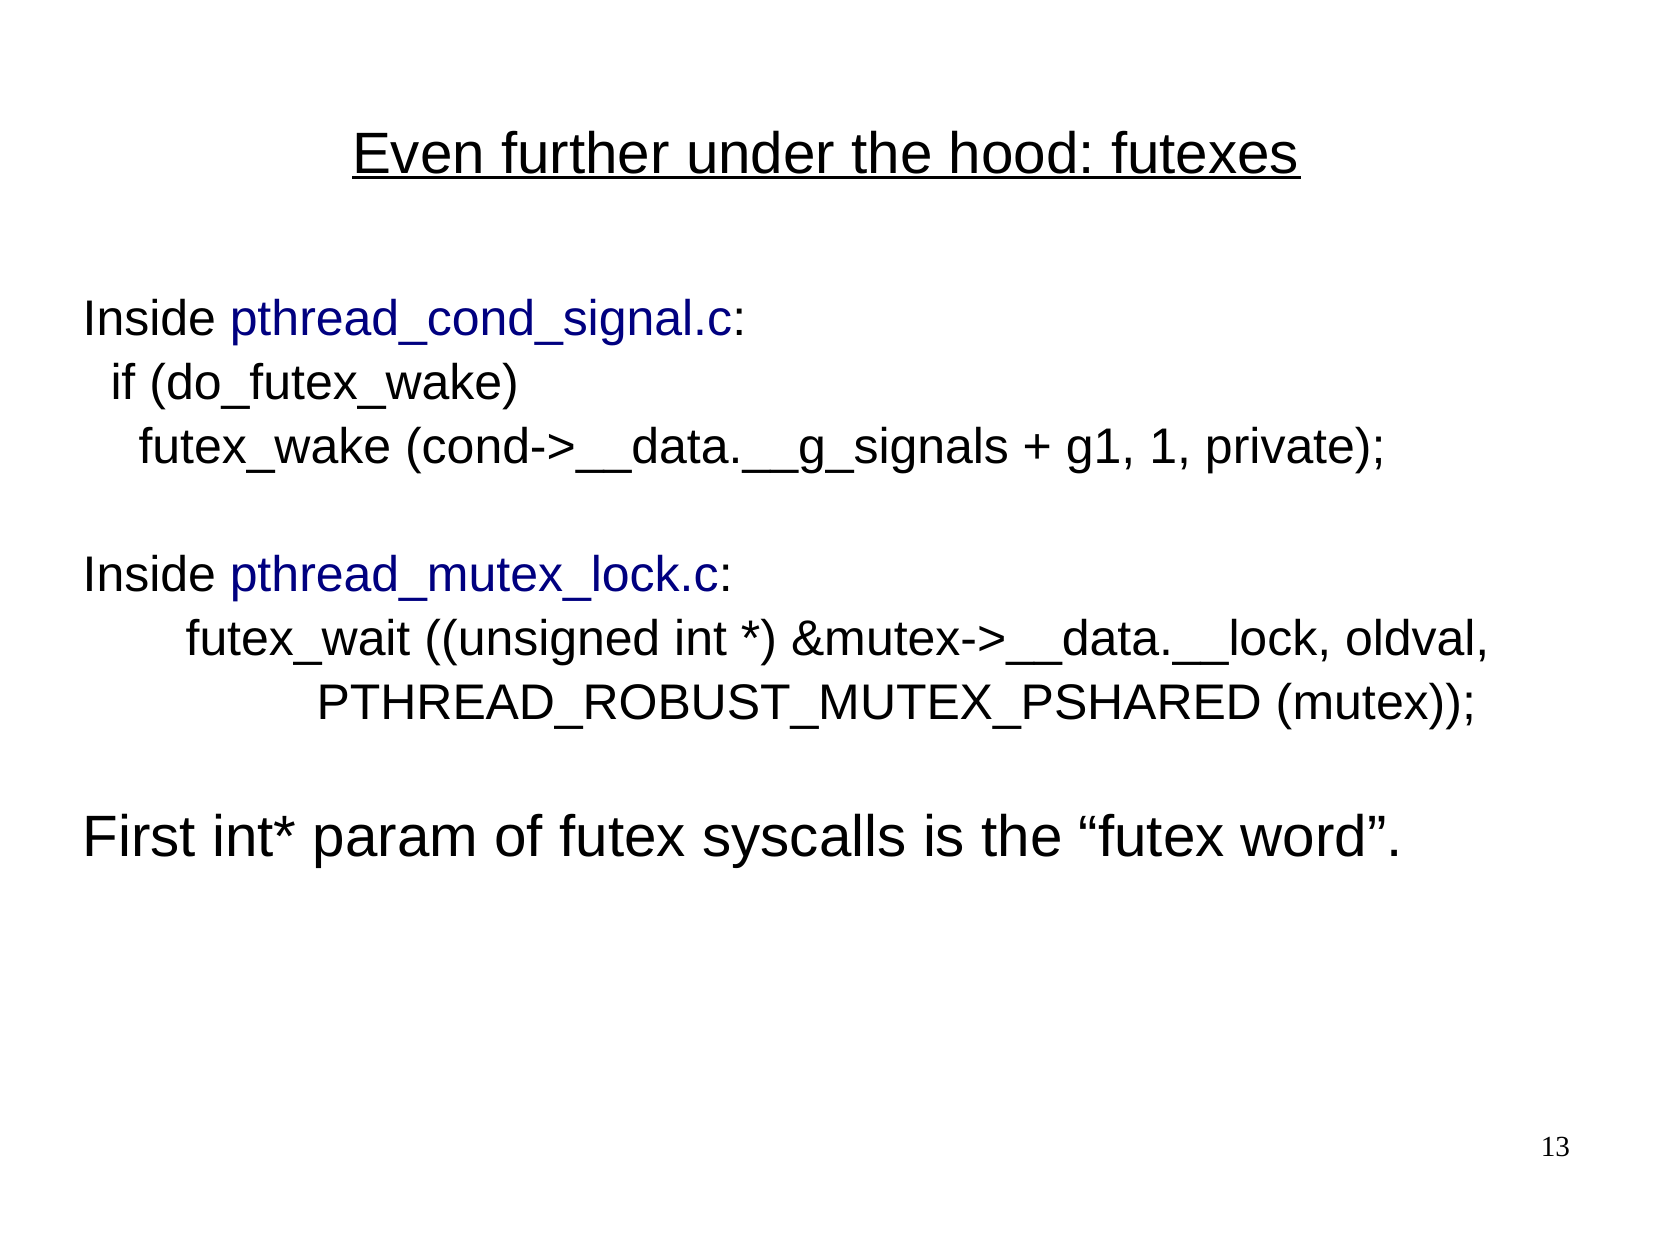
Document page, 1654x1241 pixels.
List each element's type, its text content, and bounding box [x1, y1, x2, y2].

title Even further under the hood: futexes [82, 49, 1571, 257]
list Inside pthread_cond_signal.c: if (do_futex_wake) futex_wake (cond->__data.__g_signals + g1, 1, private); Inside pthread_mutex_lock.c: futex_wait ((unsigned int *) &mutex->__data.__lock, oldval, PTHREAD_ROBUST_MUTEX_PSHARED (mutex)); First int* param of futex syscalls is the “futex word”. [82, 290, 1571, 1010]
